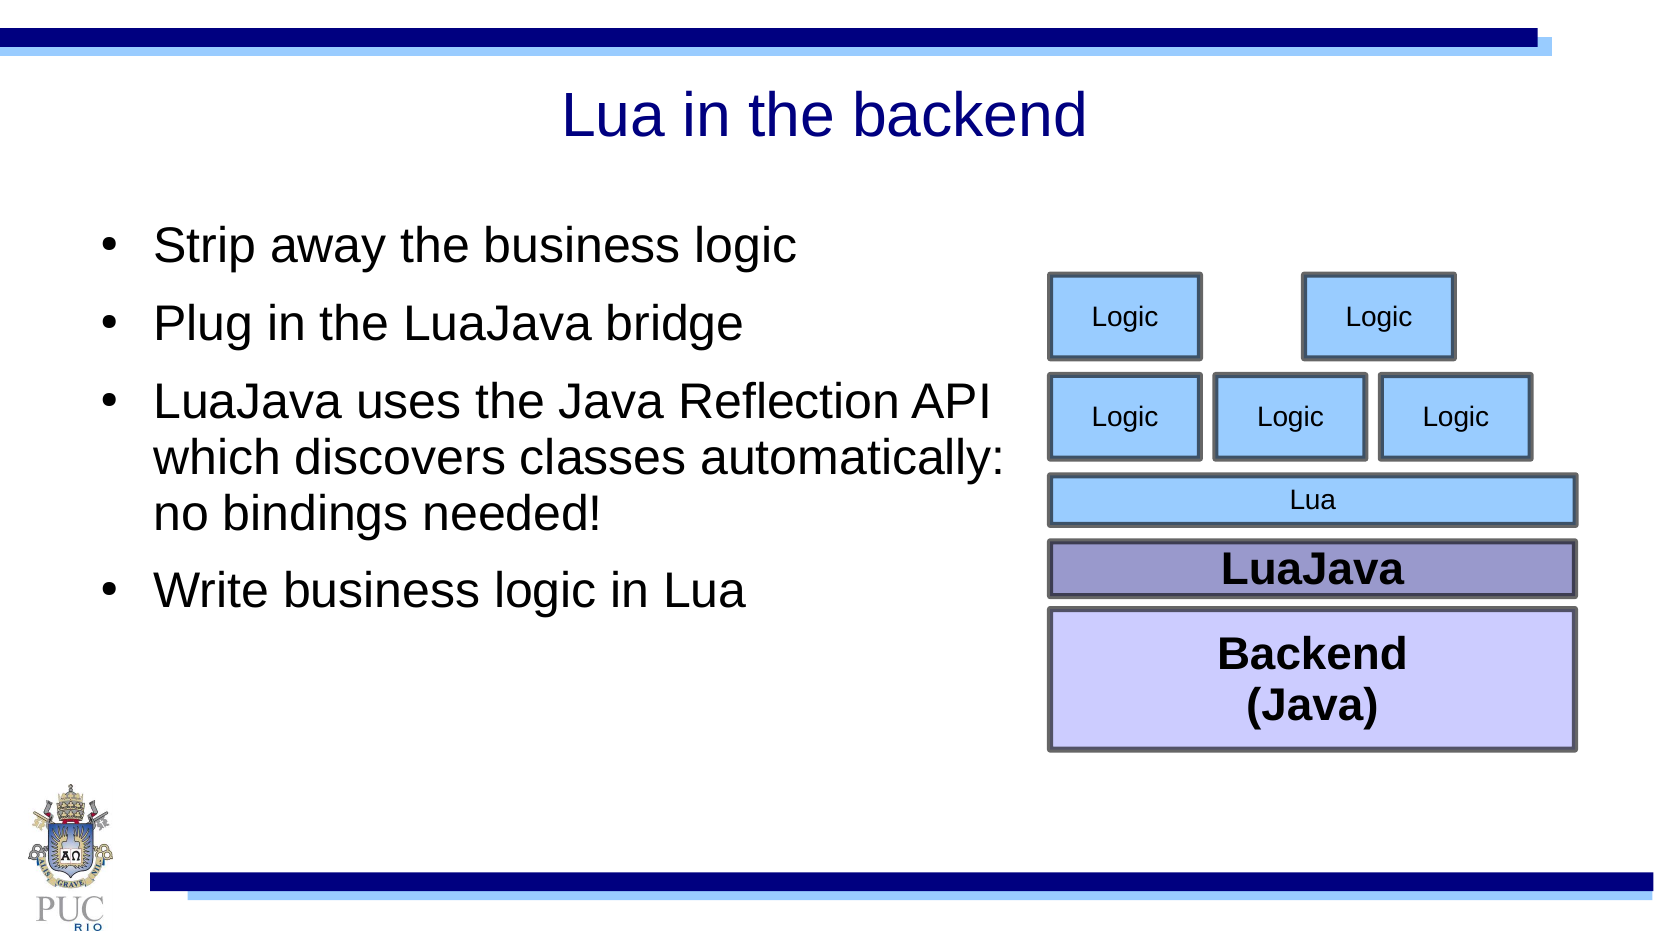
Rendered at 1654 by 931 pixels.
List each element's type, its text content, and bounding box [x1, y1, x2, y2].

text_box LuaJava [1050, 541, 1576, 597]
text_box Logic [1215, 375, 1366, 459]
text_box Lua [1050, 475, 1576, 525]
text_box Logic [1050, 274, 1201, 359]
text_box Logic [1380, 375, 1531, 459]
text_box Logic [1303, 274, 1454, 359]
list Strip away the business logic Plug in the LuaJava bridge LuaJava uses the Java Reflection API which discovers classes automatically: no bindings needed! Write business logic in Lua [82, 217, 1013, 751]
text_box Backend (Java) [1050, 609, 1576, 750]
title Lua in the backend [37, 37, 1613, 193]
picture [28, 784, 113, 931]
text_box Logic [1050, 374, 1200, 459]
